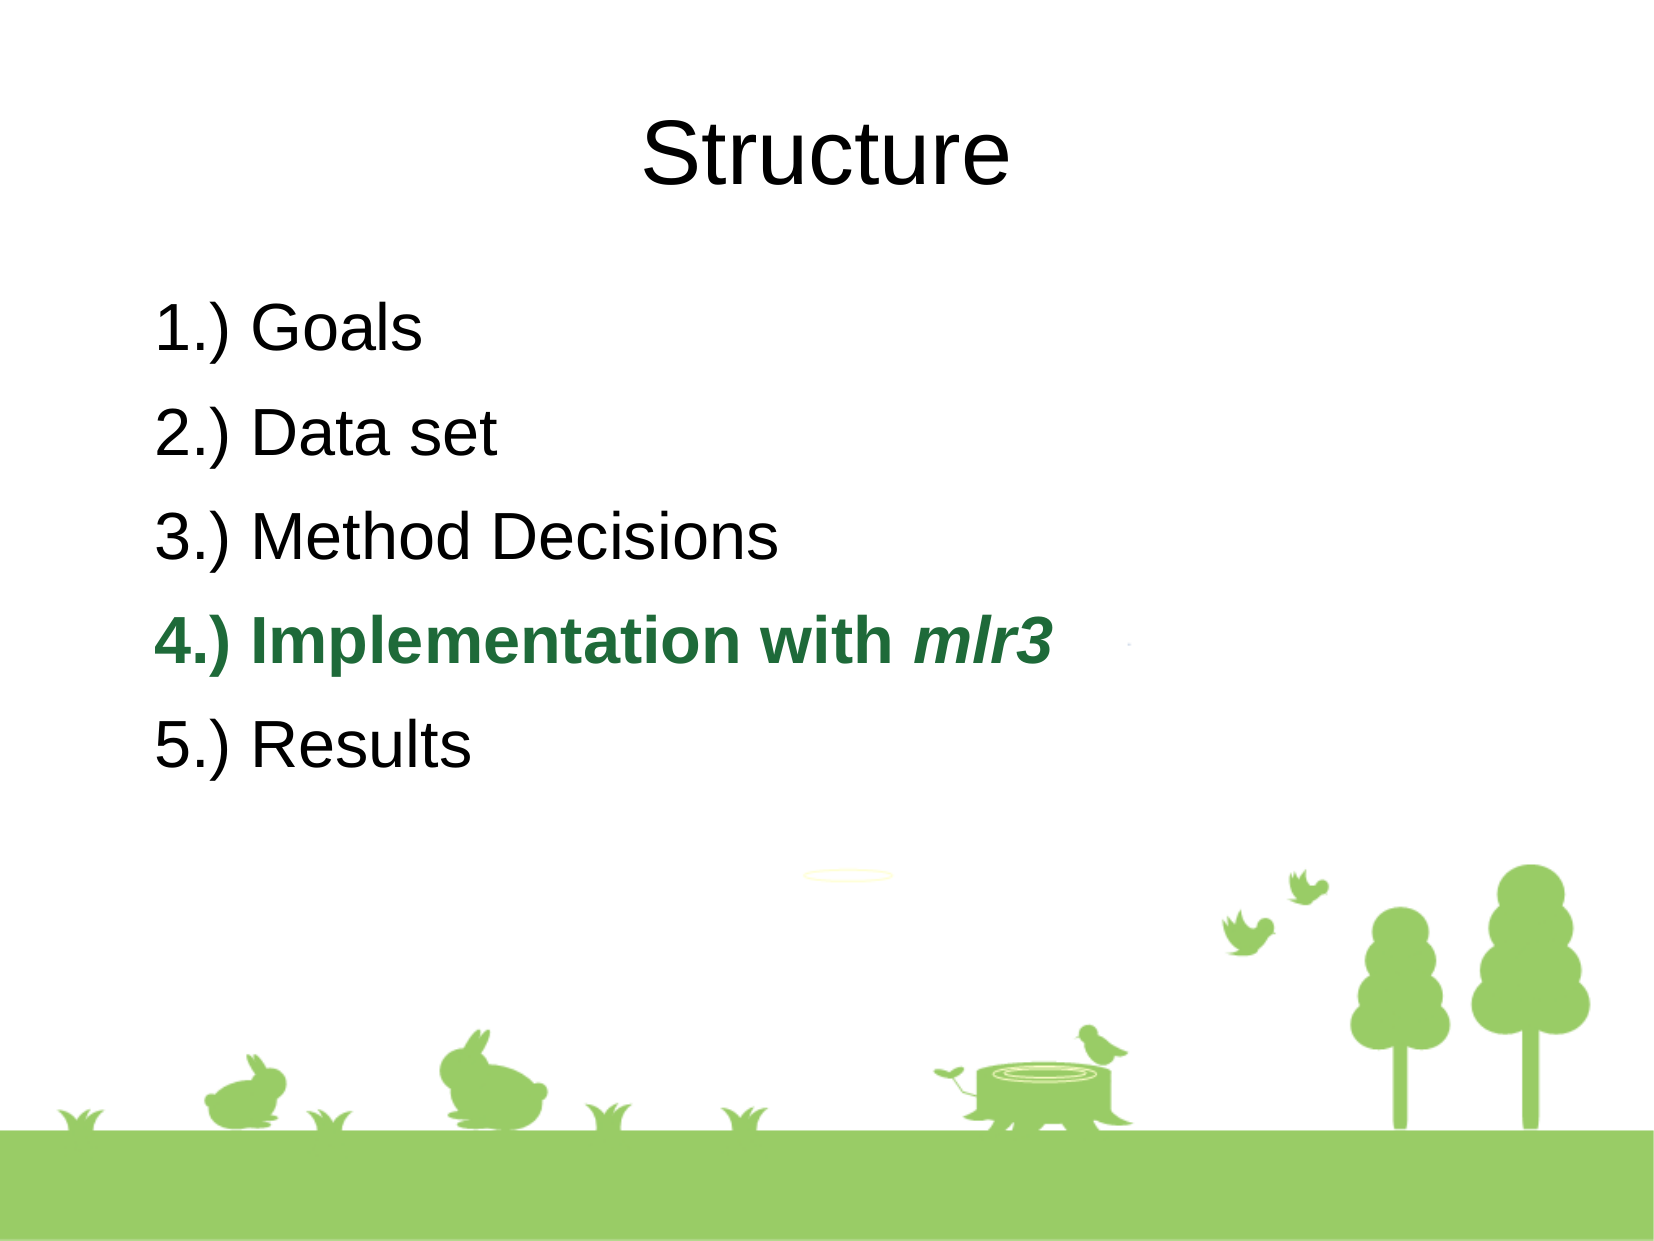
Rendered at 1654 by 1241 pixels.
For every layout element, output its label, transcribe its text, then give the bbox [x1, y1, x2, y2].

picture [0, 0, 1654, 1241]
list 1.) Goals 2.) Data set 3.) Method Decisions 4.) Implementation with mlr3 5.) Results [83, 290, 1572, 1010]
title Structure [82, 49, 1571, 257]
